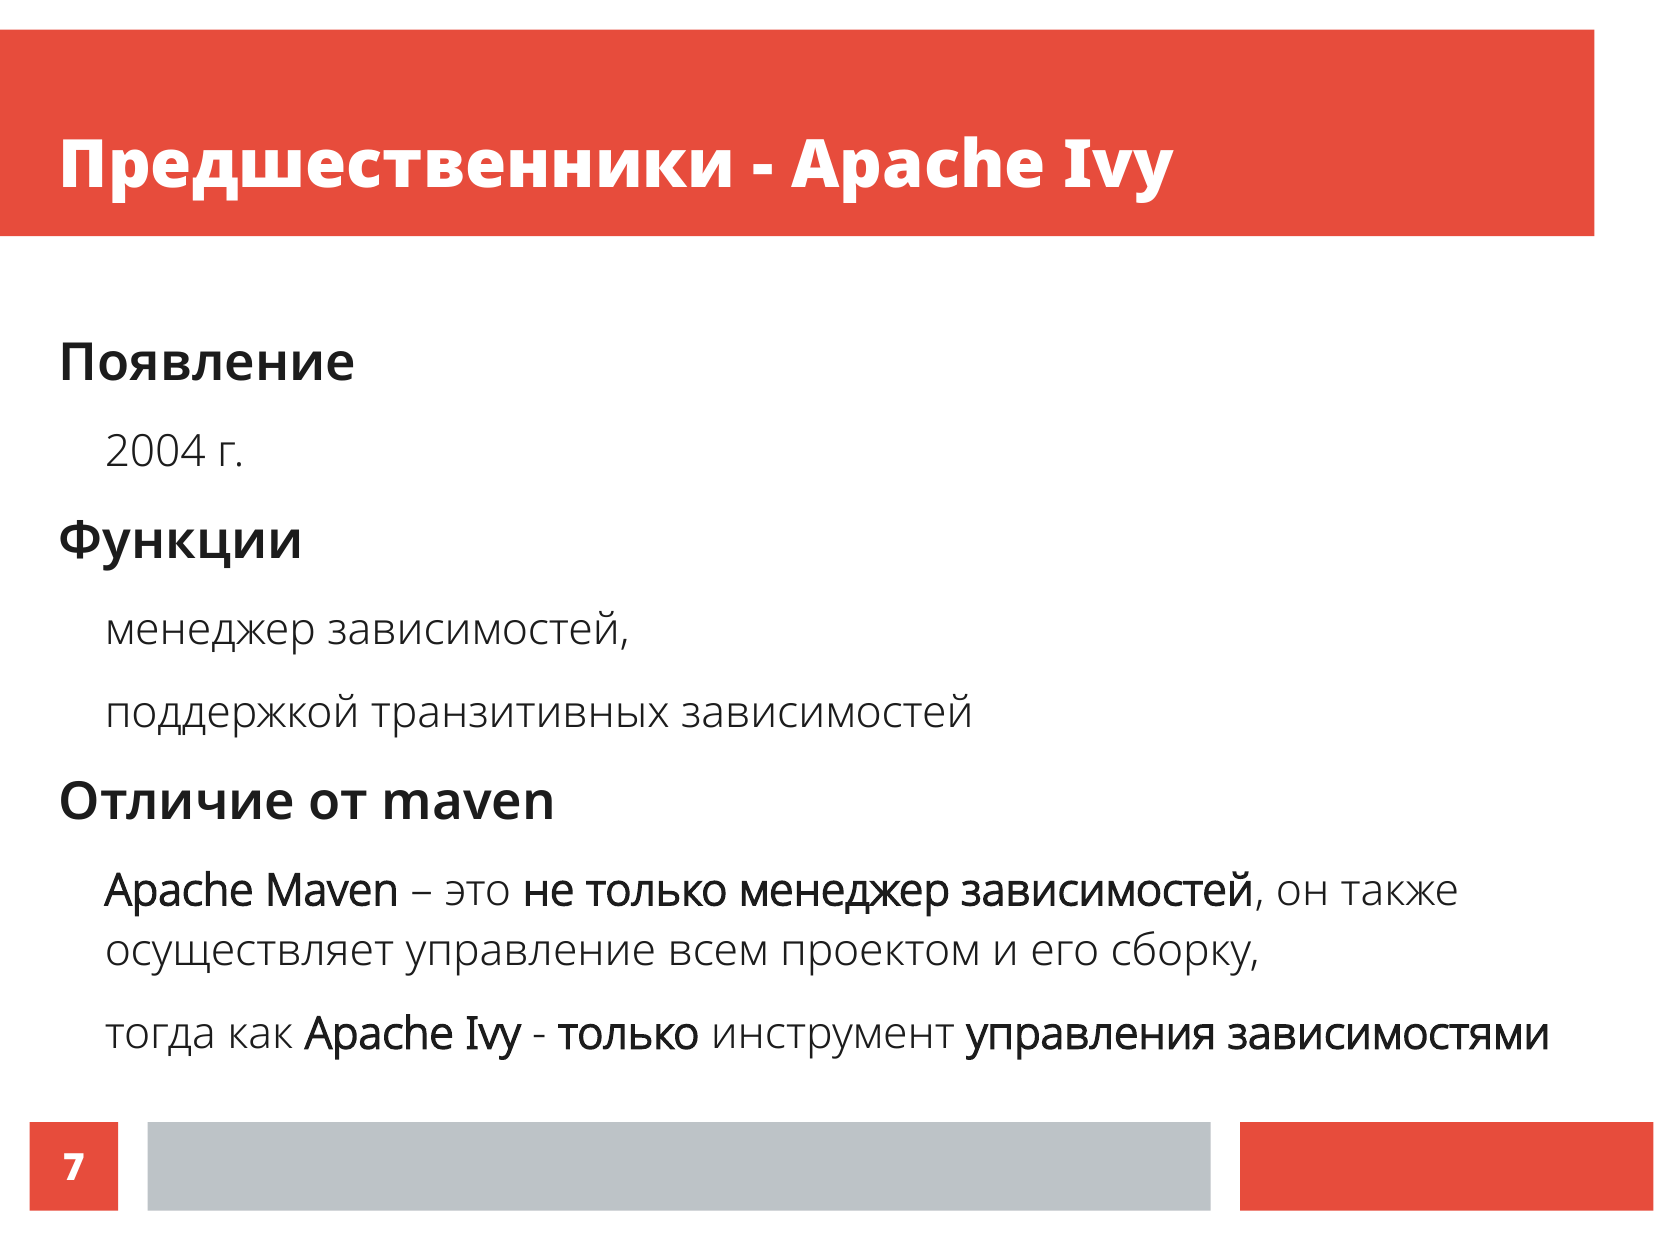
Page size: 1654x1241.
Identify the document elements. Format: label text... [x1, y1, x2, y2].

title Предшественники - Apache Ivy [59, 59, 1595, 207]
list Появление 2004 г. Функции менеджер зависимостей, поддержкой транзитивных зависимостей Отличие от maven Apache Maven – это не только менеджер зависимостей, он также осуществляет управление всем проектом и его сборку, тогда как Apache Ivy - только инструмент управления зависимостями [59, 324, 1565, 1093]
